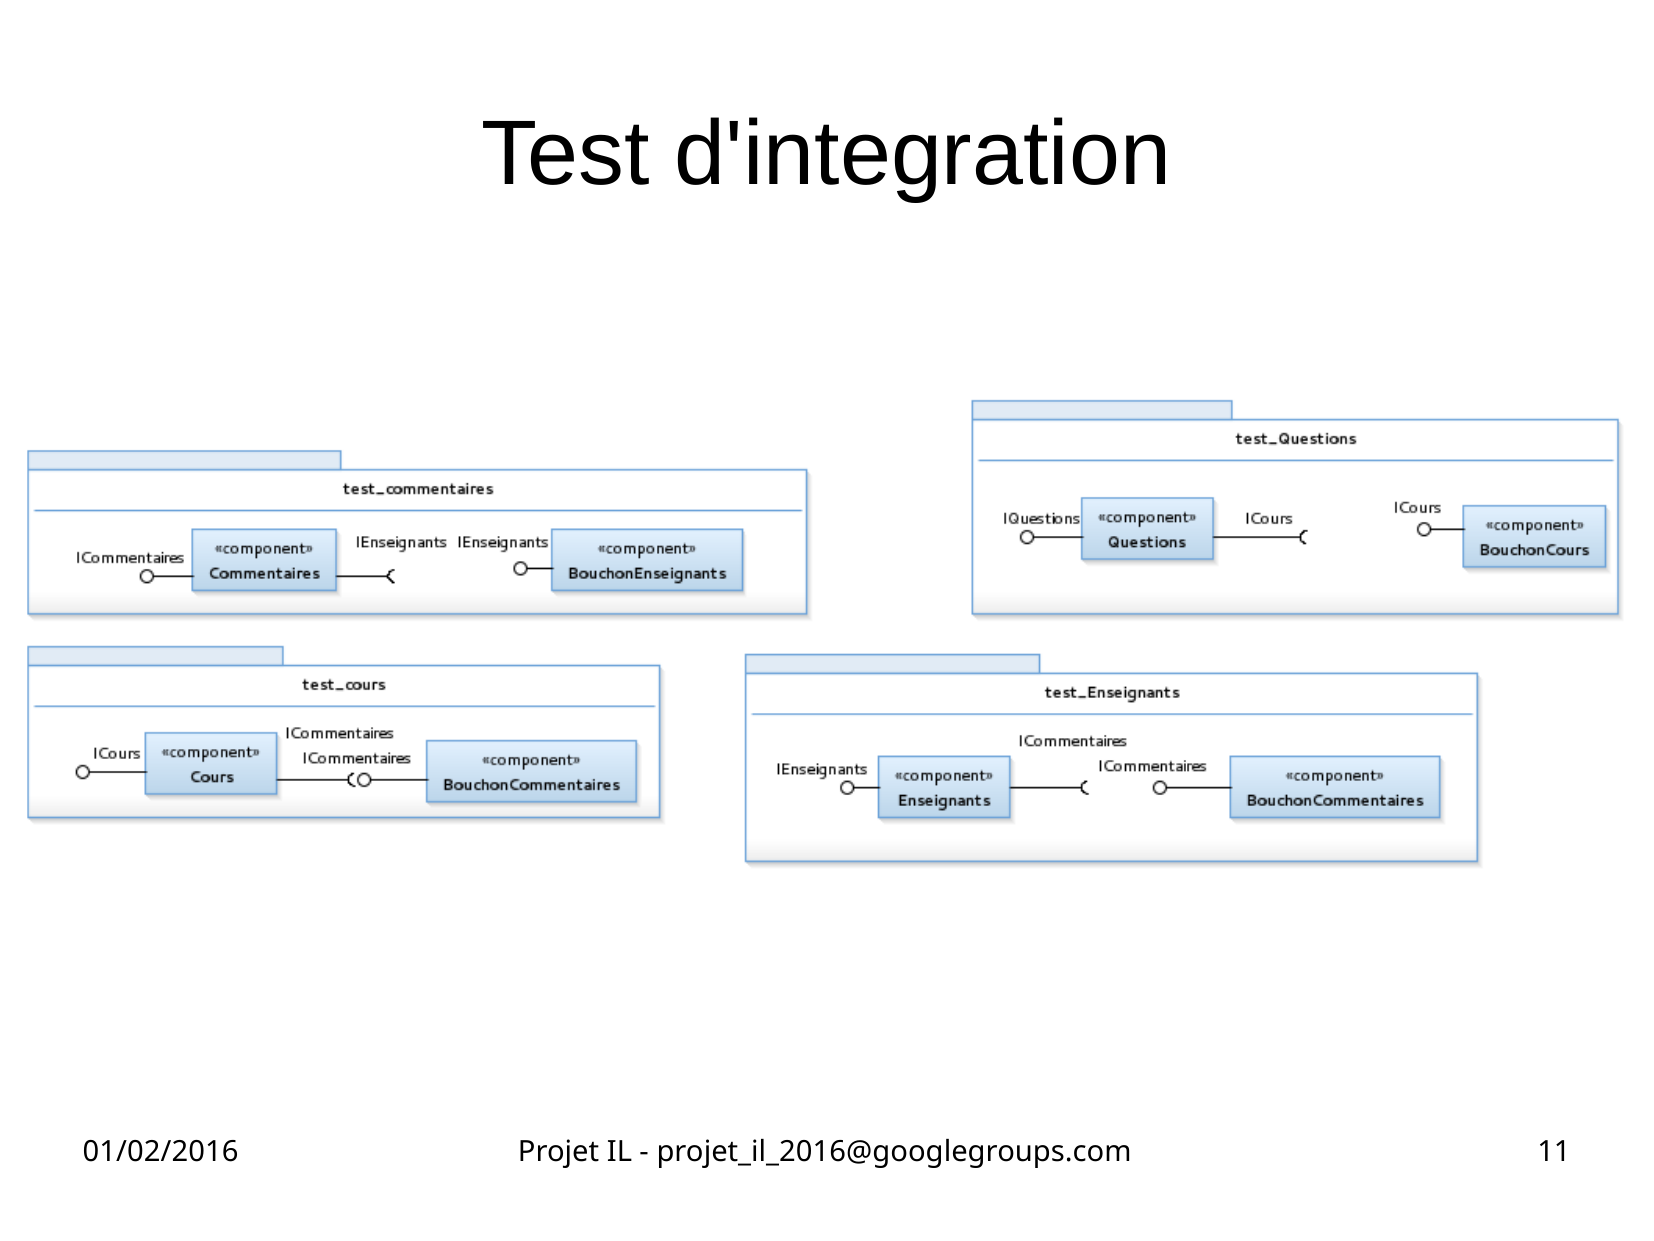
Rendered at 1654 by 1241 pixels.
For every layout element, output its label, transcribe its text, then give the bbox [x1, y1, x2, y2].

picture [1, 344, 1654, 925]
title Test d'integration [82, 49, 1571, 257]
